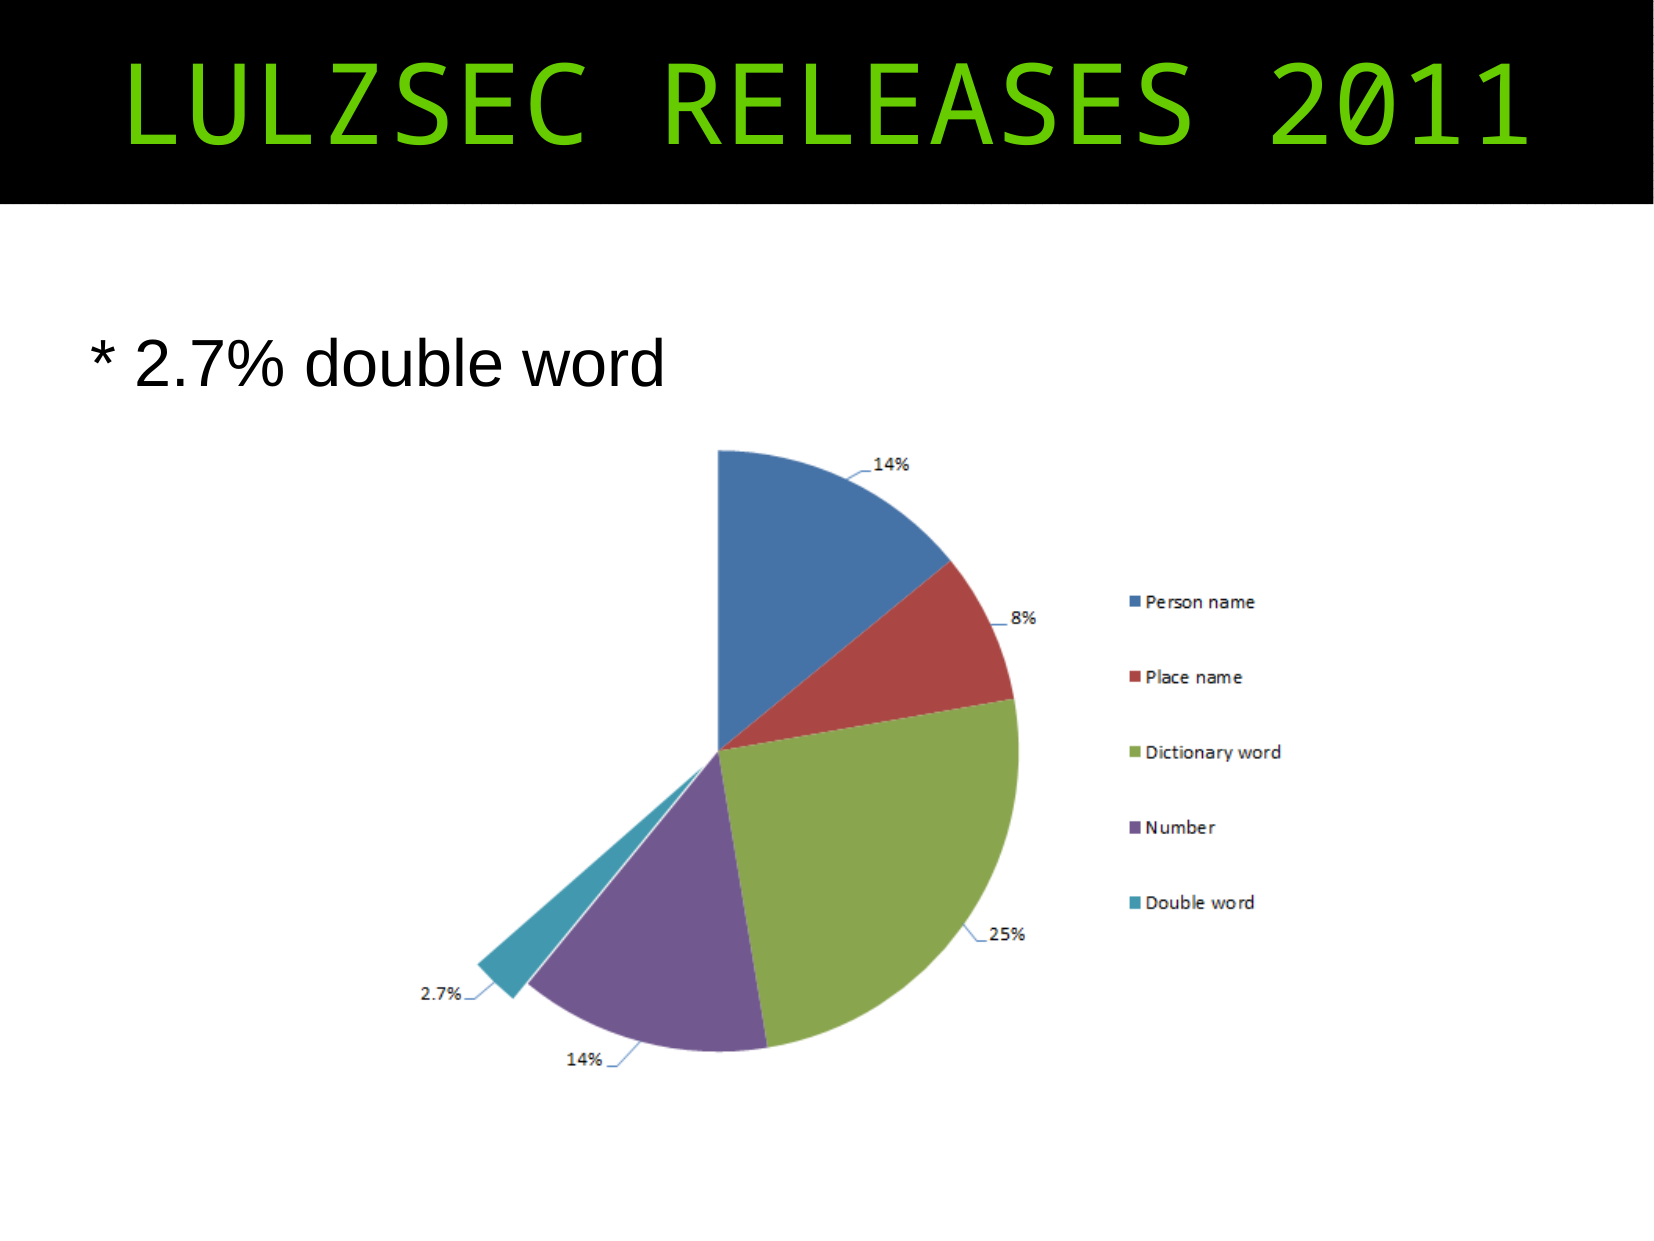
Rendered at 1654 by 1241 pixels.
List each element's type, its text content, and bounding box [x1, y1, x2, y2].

picture [350, 419, 1321, 1094]
title LULZSEC RELEASES 2011 [0, 0, 1654, 205]
subtitle * 2.7% double word [90, 305, 1561, 421]
